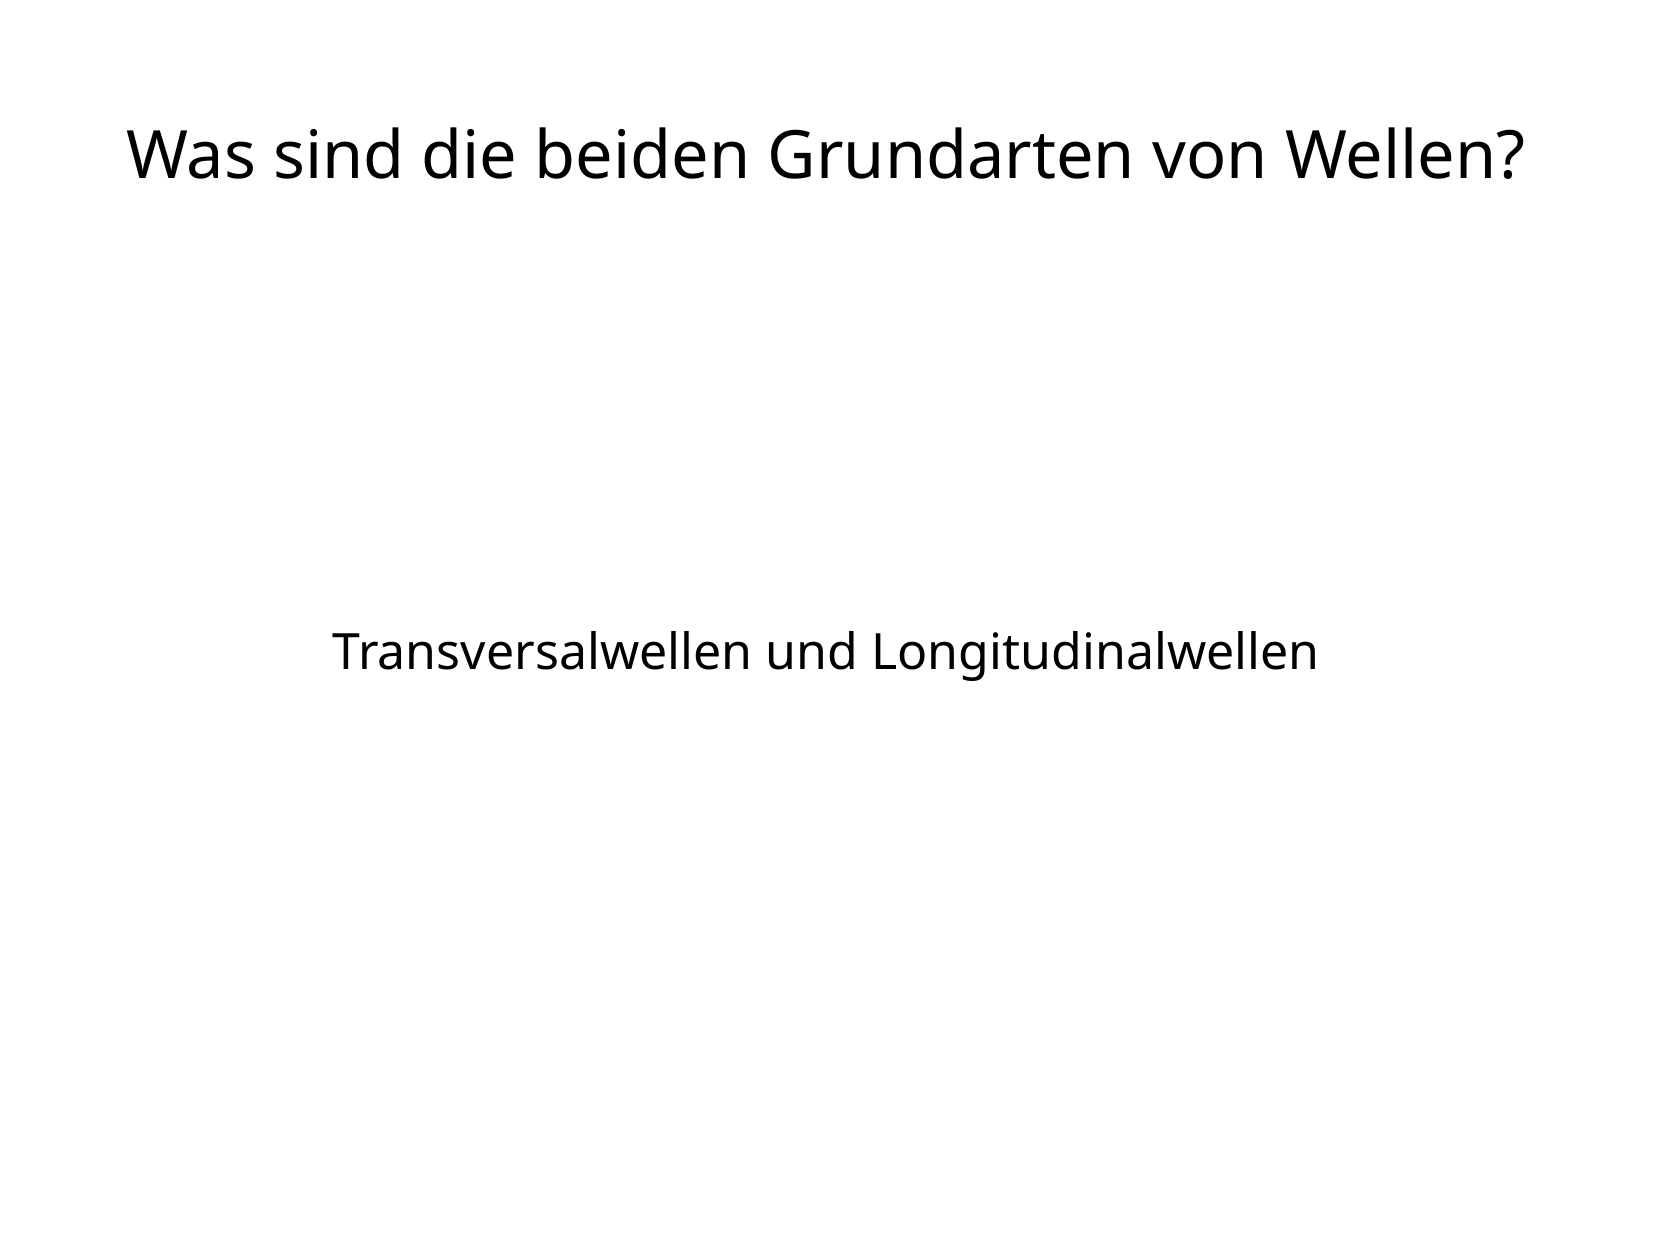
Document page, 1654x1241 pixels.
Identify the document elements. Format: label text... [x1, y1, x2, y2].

subtitle Transversalwellen und Longitudinalwellen [82, 290, 1571, 1010]
title Was sind die beiden Grundarten von Wellen? [82, 49, 1571, 257]
